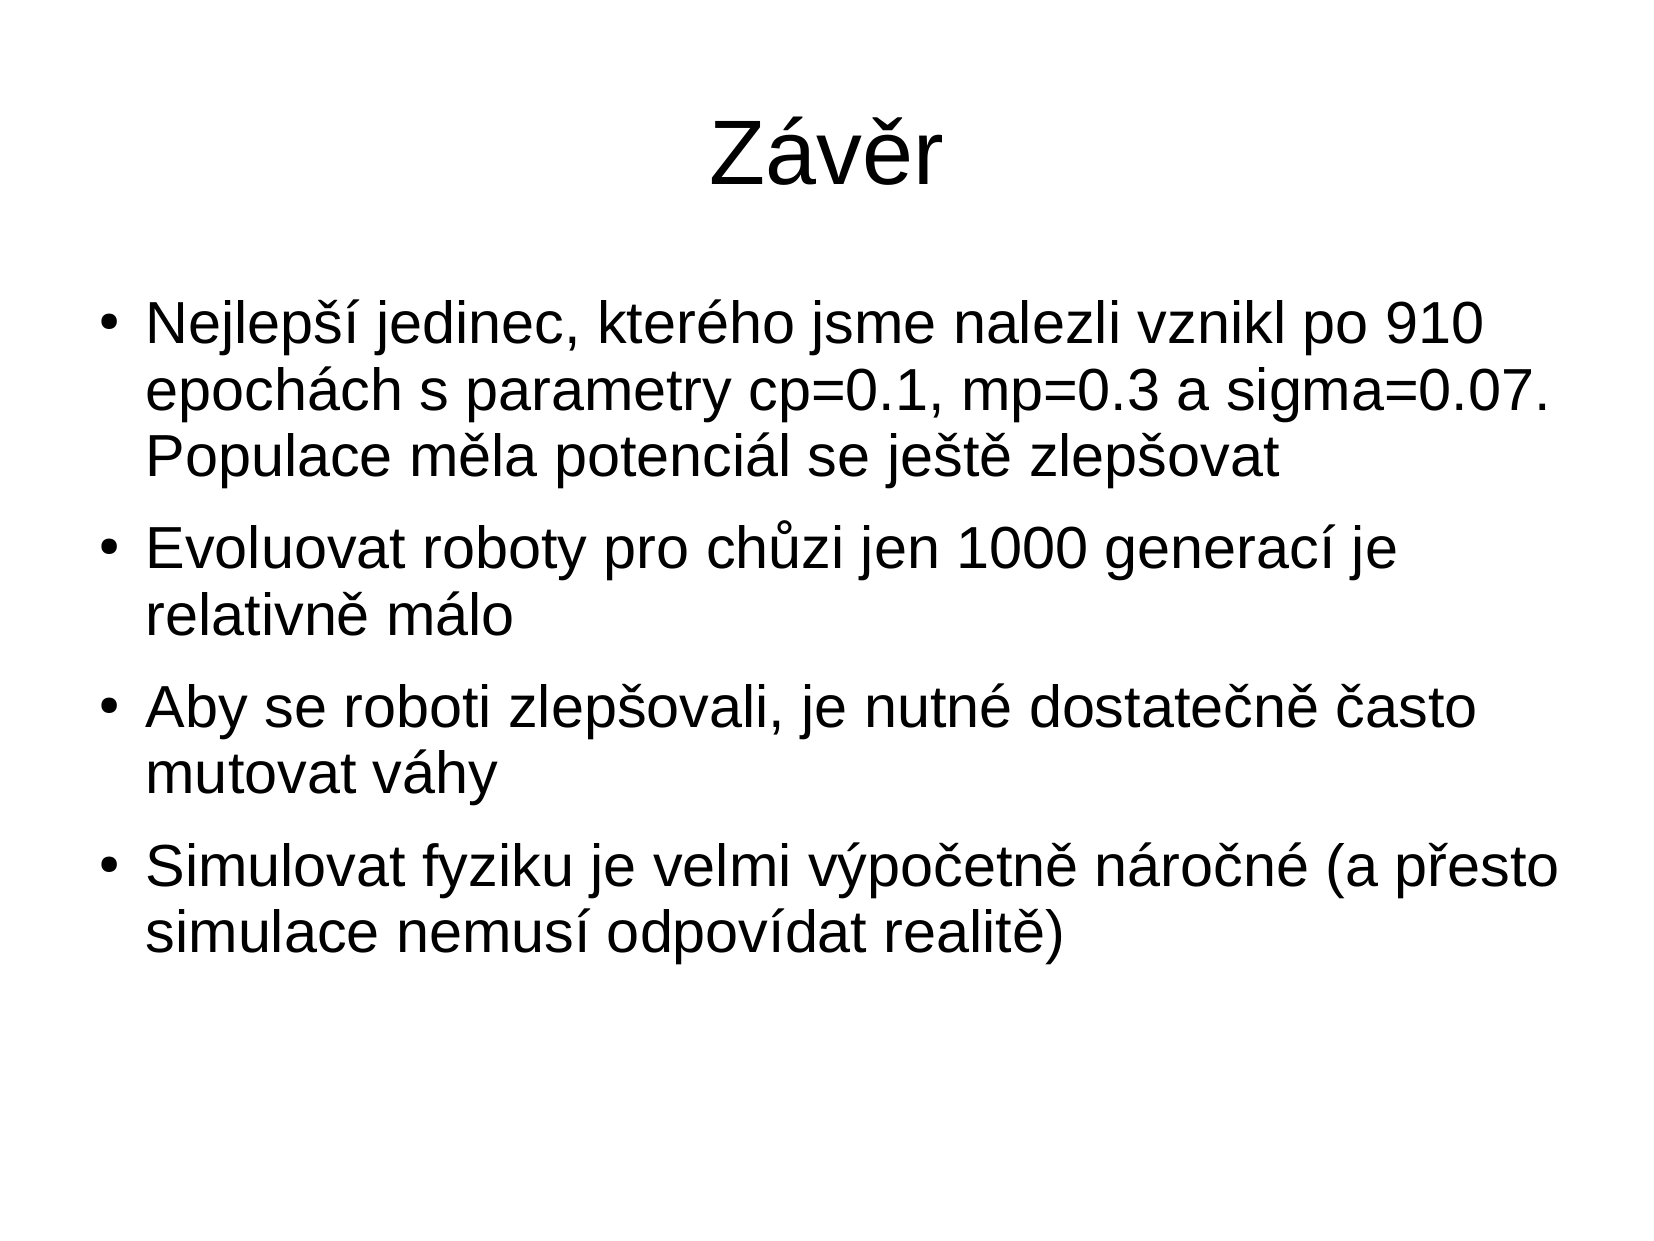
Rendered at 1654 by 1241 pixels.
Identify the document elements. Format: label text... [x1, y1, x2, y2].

list Nejlepší jedinec, kterého jsme nalezli vznikl po 910 epochách s parametry cp=0.1, mp=0.3 a sigma=0.07. Populace měla potenciál se ještě zlepšovat Evoluovat roboty pro chůzi jen 1000 generací je relativně málo Aby se roboti zlepšovali, je nutné dostatečně často mutovat váhy Simulovat fyziku je velmi výpočetně náročné (a přesto simulace nemusí odpovídat realitě) [82, 290, 1571, 1010]
title Závěr [82, 49, 1571, 257]
